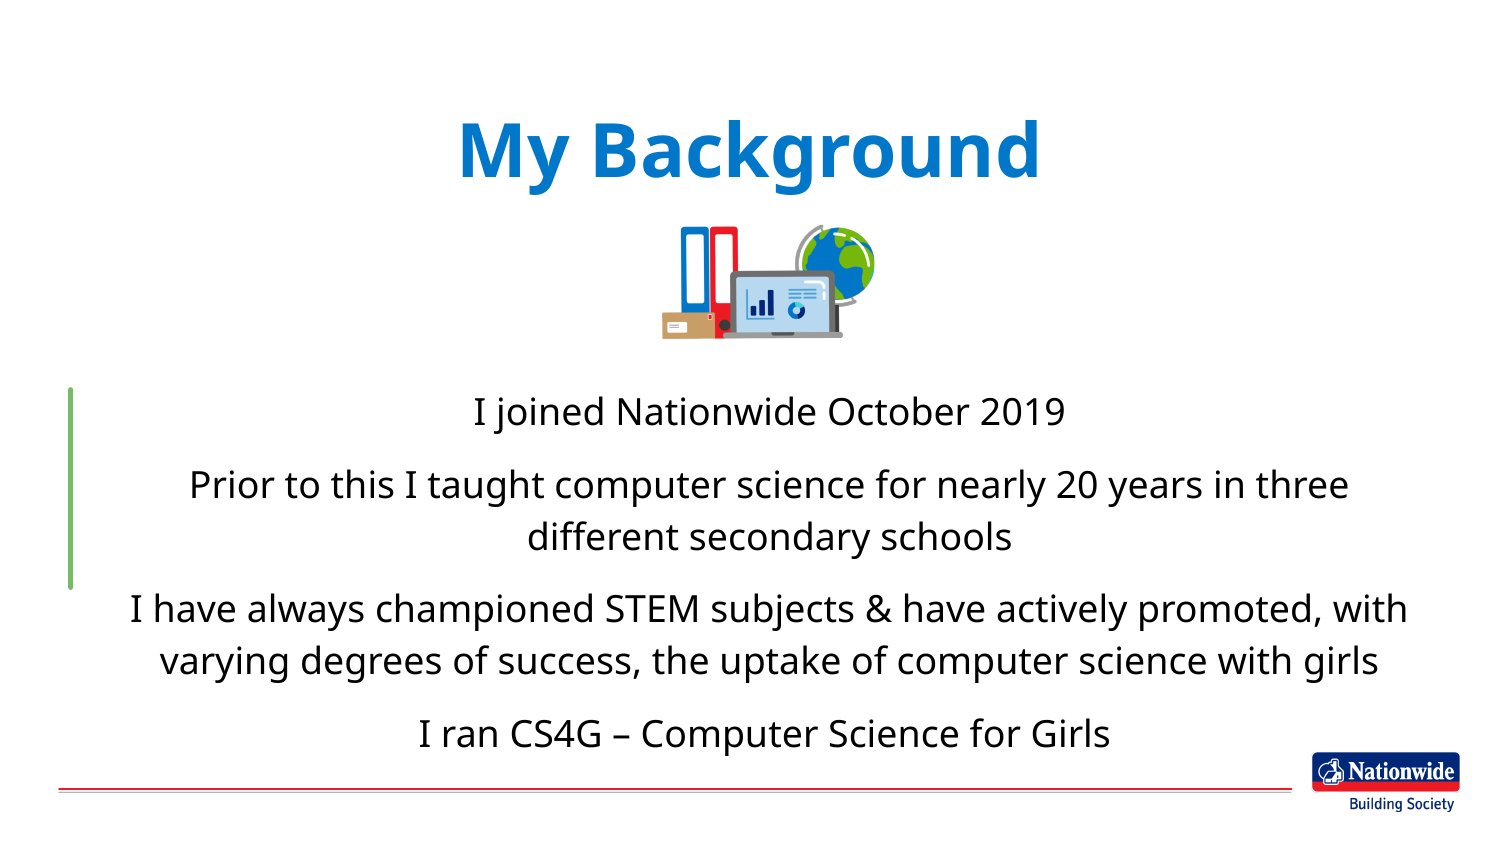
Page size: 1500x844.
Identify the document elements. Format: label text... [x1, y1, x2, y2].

title My Background [0, 119, 1500, 193]
picture [661, 224, 875, 339]
text_box I joined Nationwide October 2019 Prior to this I taught computer science for nearly 20 years in three different secondary schools I have always championed STEM subjects & have actively promoted, with varying degrees of success, the uptake of computer science with girls I ran CS4G – Computer Science for Girls [99, 374, 1441, 835]
